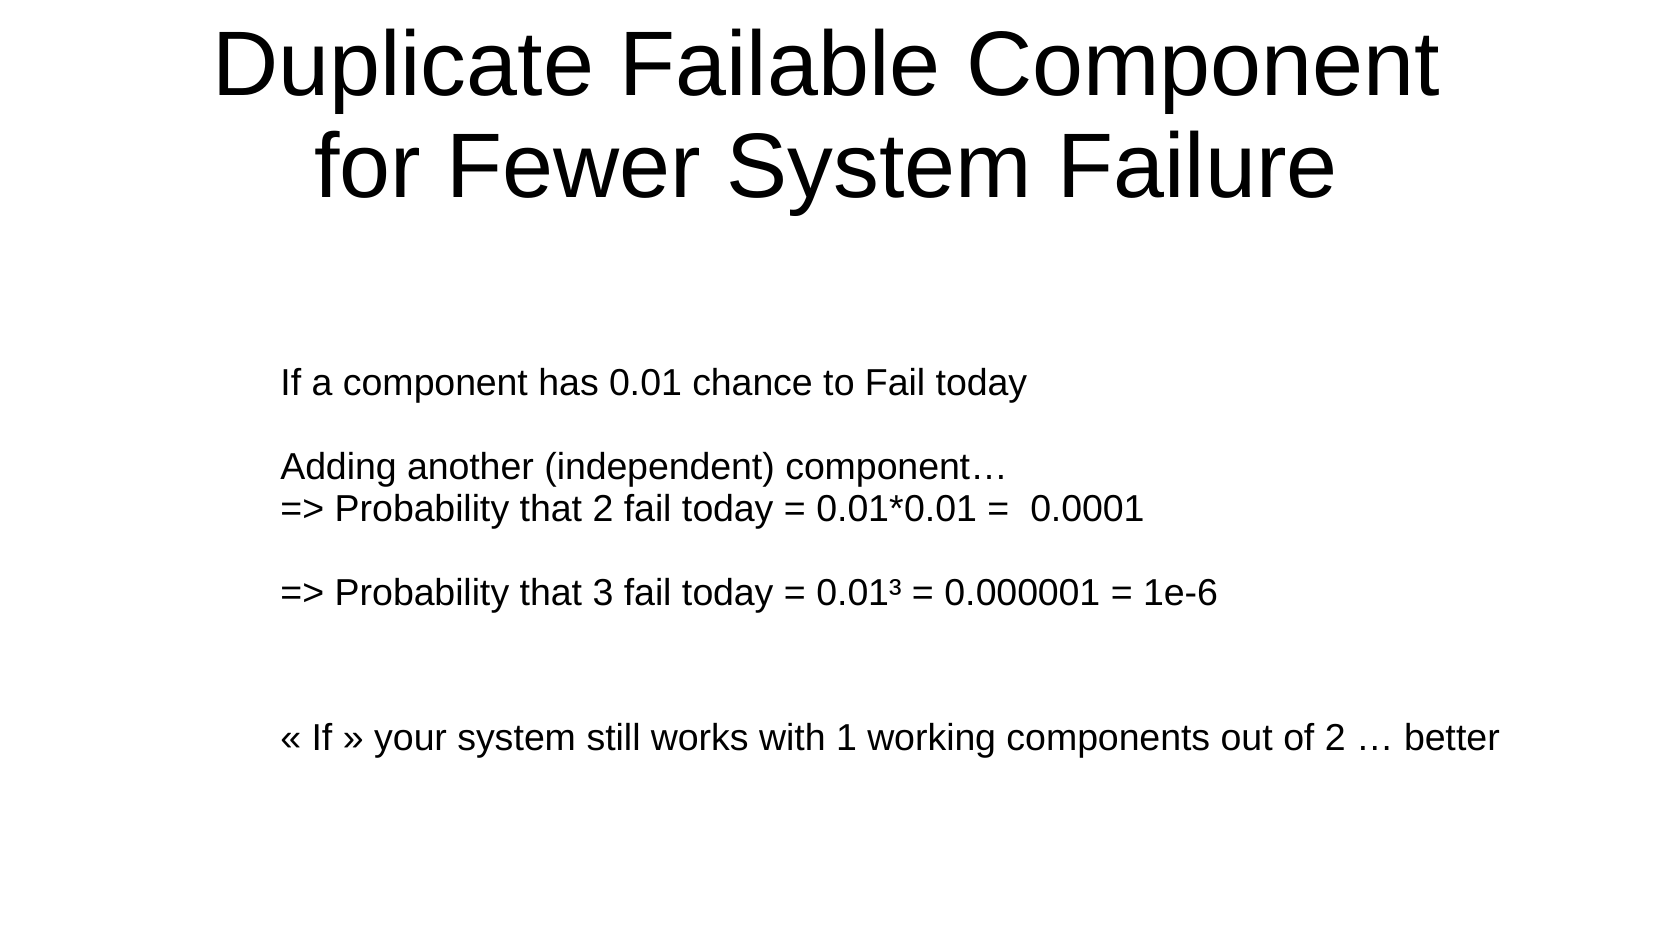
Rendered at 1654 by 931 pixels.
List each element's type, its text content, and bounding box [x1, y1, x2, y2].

title Duplicate Failable Component for Fewer System Failure [82, 12, 1571, 218]
text_box « If » your system still works with 1 working components out of 2 … better [265, 708, 1516, 766]
text_box If a component has 0.01 chance to Fail today Adding another (independent) component… => Probability that 2 fail today = 0.01*0.01 = 0.0001 => Probability that 3 fail today = 0.01³ = 0.000001 = 1e-6 [265, 354, 1234, 622]
